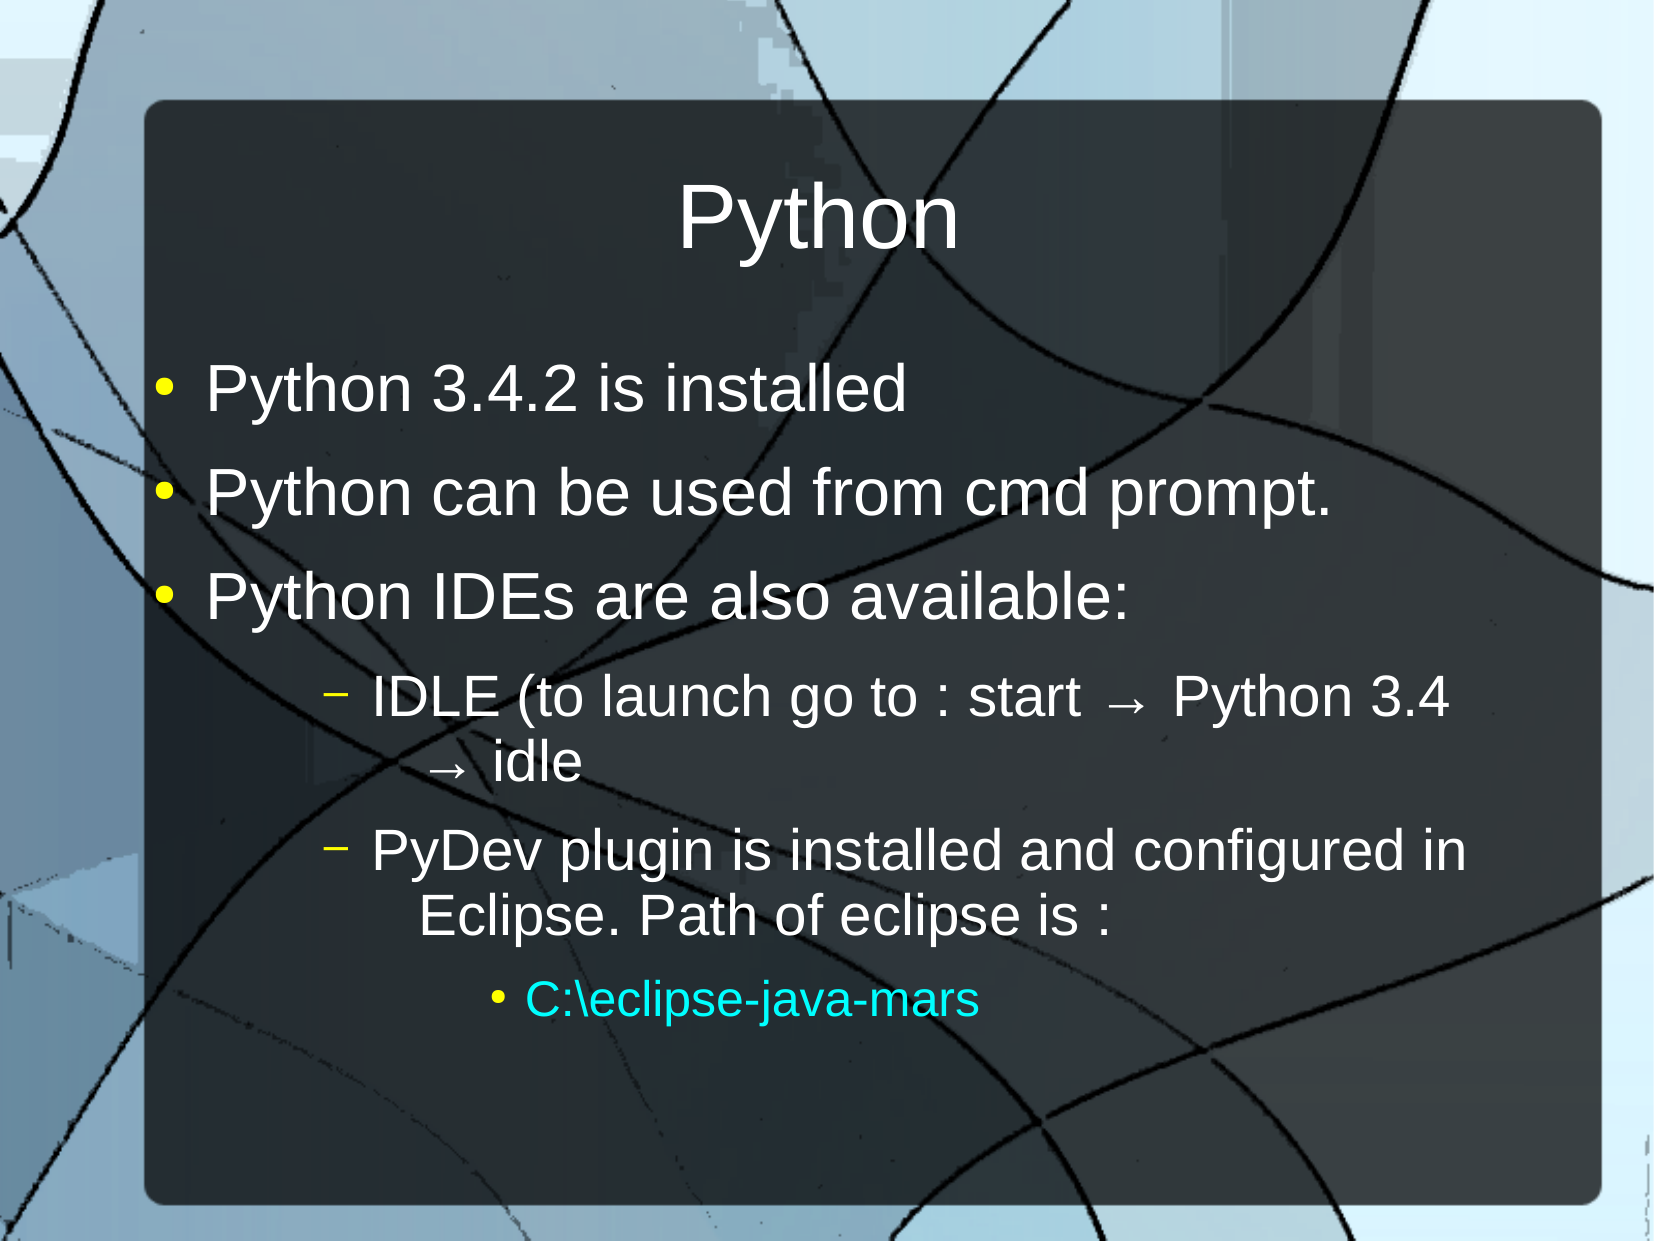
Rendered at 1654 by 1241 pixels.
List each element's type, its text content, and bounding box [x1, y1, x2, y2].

list Python 3.4.2 is installed Python can be used from cmd prompt. Python IDEs are also available: IDLE (to launch go to : start → Python 3.4 → idle PyDev plugin is installed and configured in Eclipse. Path of eclipse is : C:\eclipse-java-mars [134, 350, 1516, 1133]
picture [0, 0, 1654, 1241]
title Python [159, 108, 1583, 325]
